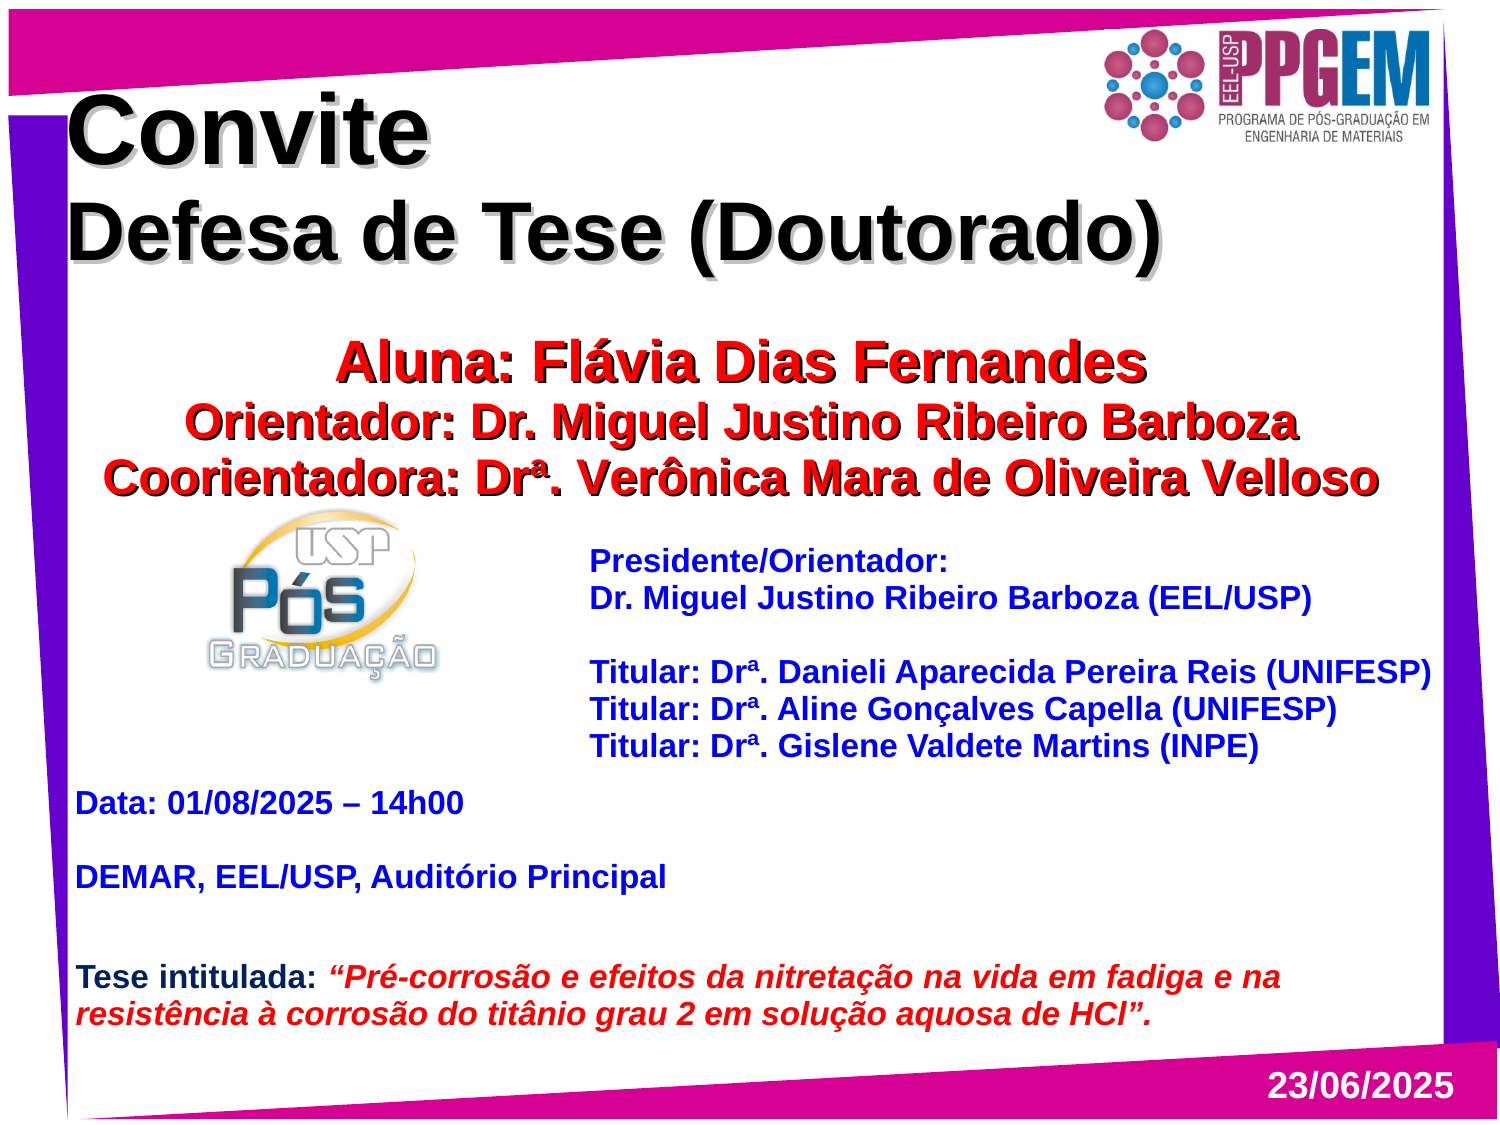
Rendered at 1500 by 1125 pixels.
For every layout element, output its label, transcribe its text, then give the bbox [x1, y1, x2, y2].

text_box [80, 20, 1500, 1120]
picture [1104, 29, 1429, 142]
text_box Tese intitulada: “Pré-corrosão e efeitos da nitretação na vida em fadiga e na resistência à corrosão do titânio grau 2 em solução aquosa de HCl”. [61, 951, 1440, 1040]
text_box 23/06/2025 [1234, 1057, 1488, 1114]
text_box [8, 115, 68, 1008]
text_box Convite Defesa de Tese (Doutorado) [50, 66, 1179, 286]
text_box [62, 1040, 68, 1120]
text_box [8, 9, 1444, 96]
text_box Presidente/Orientador: Dr. Miguel Justino Ribeiro Barboza (EEL/USP) Titular: Drª. Danieli Aparecida Pereira Reis (UNIFESP) Titular: Drª. Aline Gonçalves Capella (UNIFESP) Titular: Drª. Gislene Valdete Martins (INPE) [574, 534, 1453, 782]
text_box Data: 01/08/2025 – 14h00 DEMAR, EEL/USP, Auditório Principal [60, 740, 750, 903]
text_box Aluna: Flávia Dias Fernandes Orientador: Dr. Miguel Justino Ribeiro Barboza Coorientadora: Drª. Verônica Mara de Oliveira Velloso [87, 321, 1395, 512]
picture [201, 508, 441, 686]
